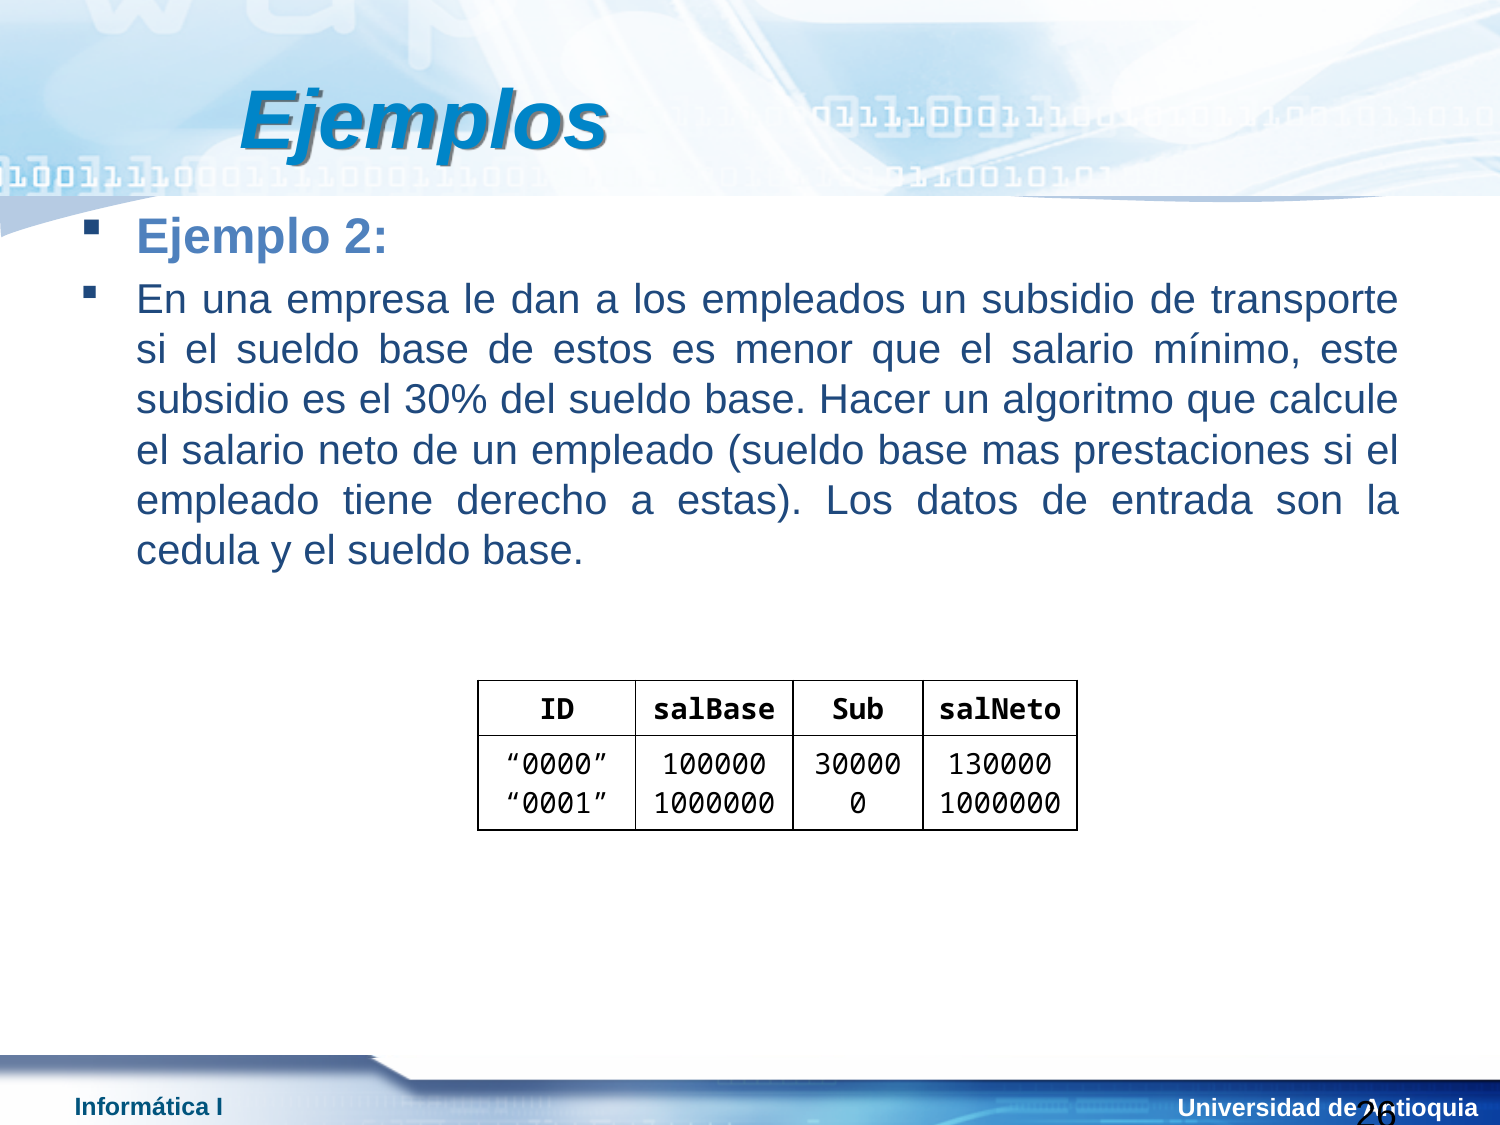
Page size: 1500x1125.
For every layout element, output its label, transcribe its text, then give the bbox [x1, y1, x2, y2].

table_cell 130000 1000000 [924, 736, 1076, 829]
table_cell 30000 0 [794, 736, 922, 829]
list Ejemplo 2: En una empresa le dan a los empleados un subsidio de transporte si el sueldo base de estos es menor que el salario mínimo, este subsidio es el 30% del sueldo base. Hacer un algoritmo que calcule el salario neto de un empleado (sueldo base mas prestaciones si el empleado tiene derecho a estas). Los datos de entrada son la cedula y el sueldo base. [64, 196, 1415, 1007]
table_header Sub [794, 681, 922, 735]
slide_number <número> [1340, 1082, 1500, 1125]
picture [1332, 1105, 1337, 1114]
picture [0, 0, 1500, 196]
title Ejemplos [224, 57, 1438, 150]
table_header salNeto [924, 681, 1076, 735]
table_header ID [479, 681, 635, 735]
table_cell 100000 1000000 [636, 736, 792, 829]
table_header salBase [636, 681, 792, 735]
table_cell “0000” “0001” [479, 736, 635, 829]
picture [0, 1055, 1500, 1125]
